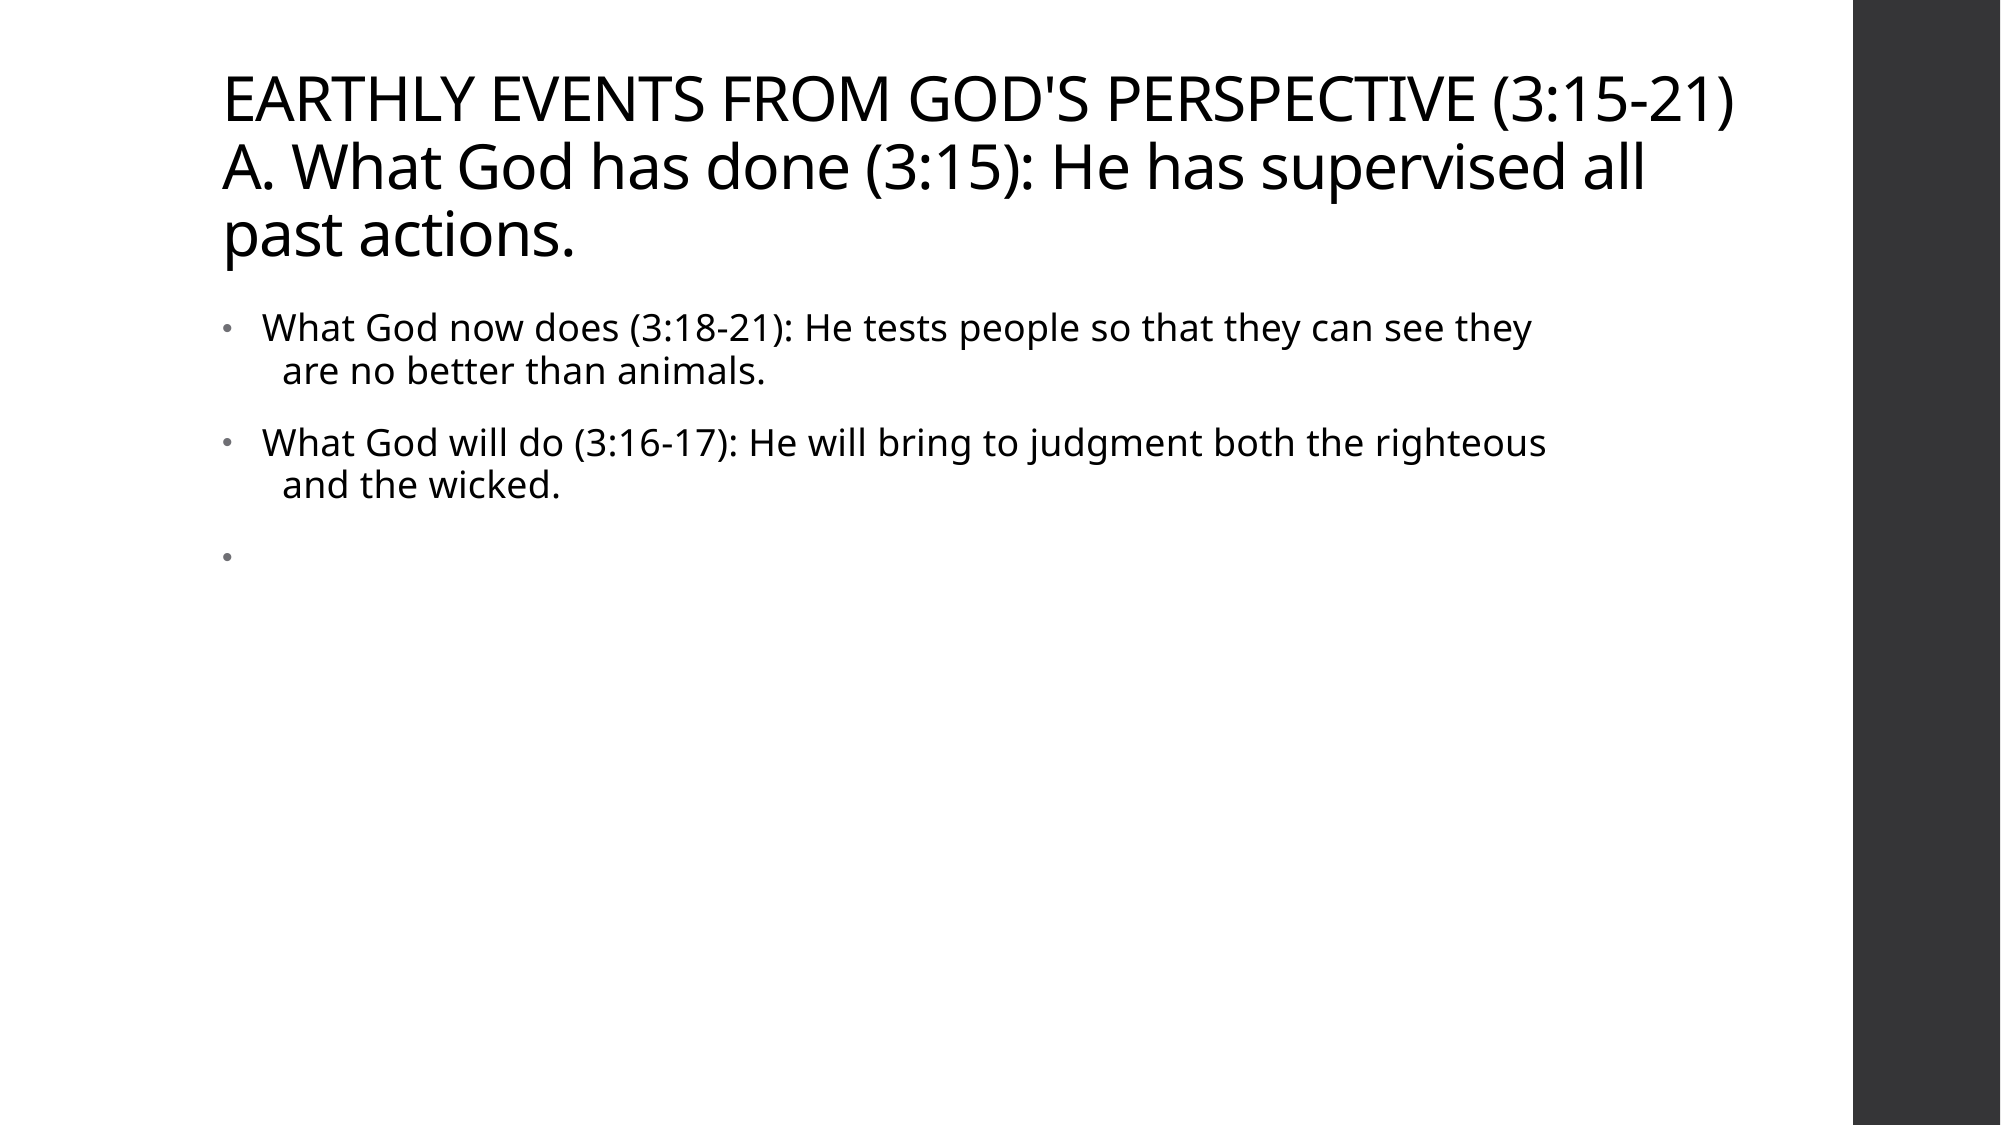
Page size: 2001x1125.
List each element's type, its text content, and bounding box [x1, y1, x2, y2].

list What God now does (3:18-21): He tests people so that they can see they are no better than animals. What God will do (3:16-17): He will bring to judgment both the righteous and the wicked. [206, 299, 1617, 1014]
title EARTHLY EVENTS FROM GOD'S PERSPECTIVE (3:15-21) A. What God has done (3:15): He has supervised all past actions. [206, 60, 1797, 278]
